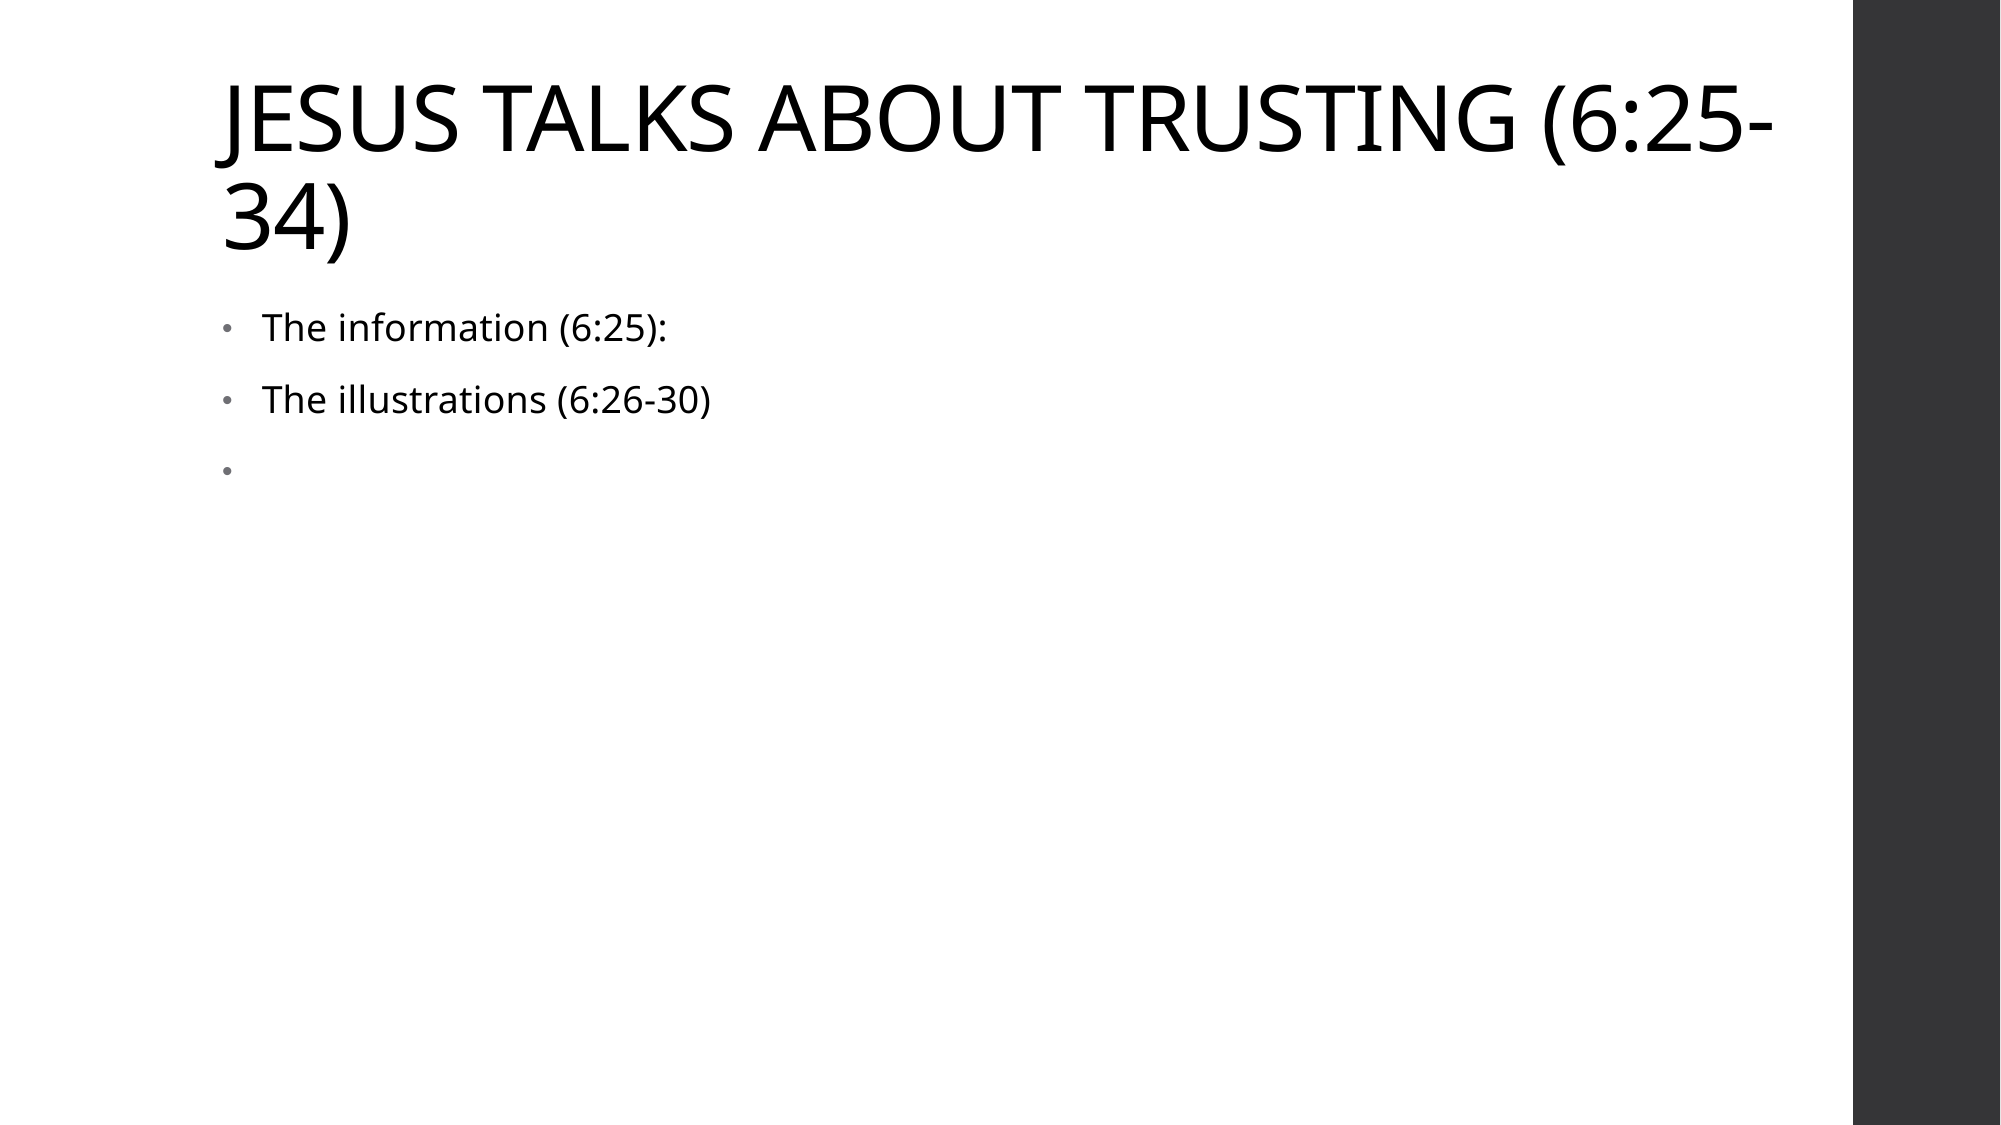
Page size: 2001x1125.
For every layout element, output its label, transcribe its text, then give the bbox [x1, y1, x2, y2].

title JESUS TALKS ABOUT TRUSTING (6:25-34) [206, 60, 1797, 278]
list The information (6:25): The illustrations (6:26-30) [206, 299, 1617, 1014]
